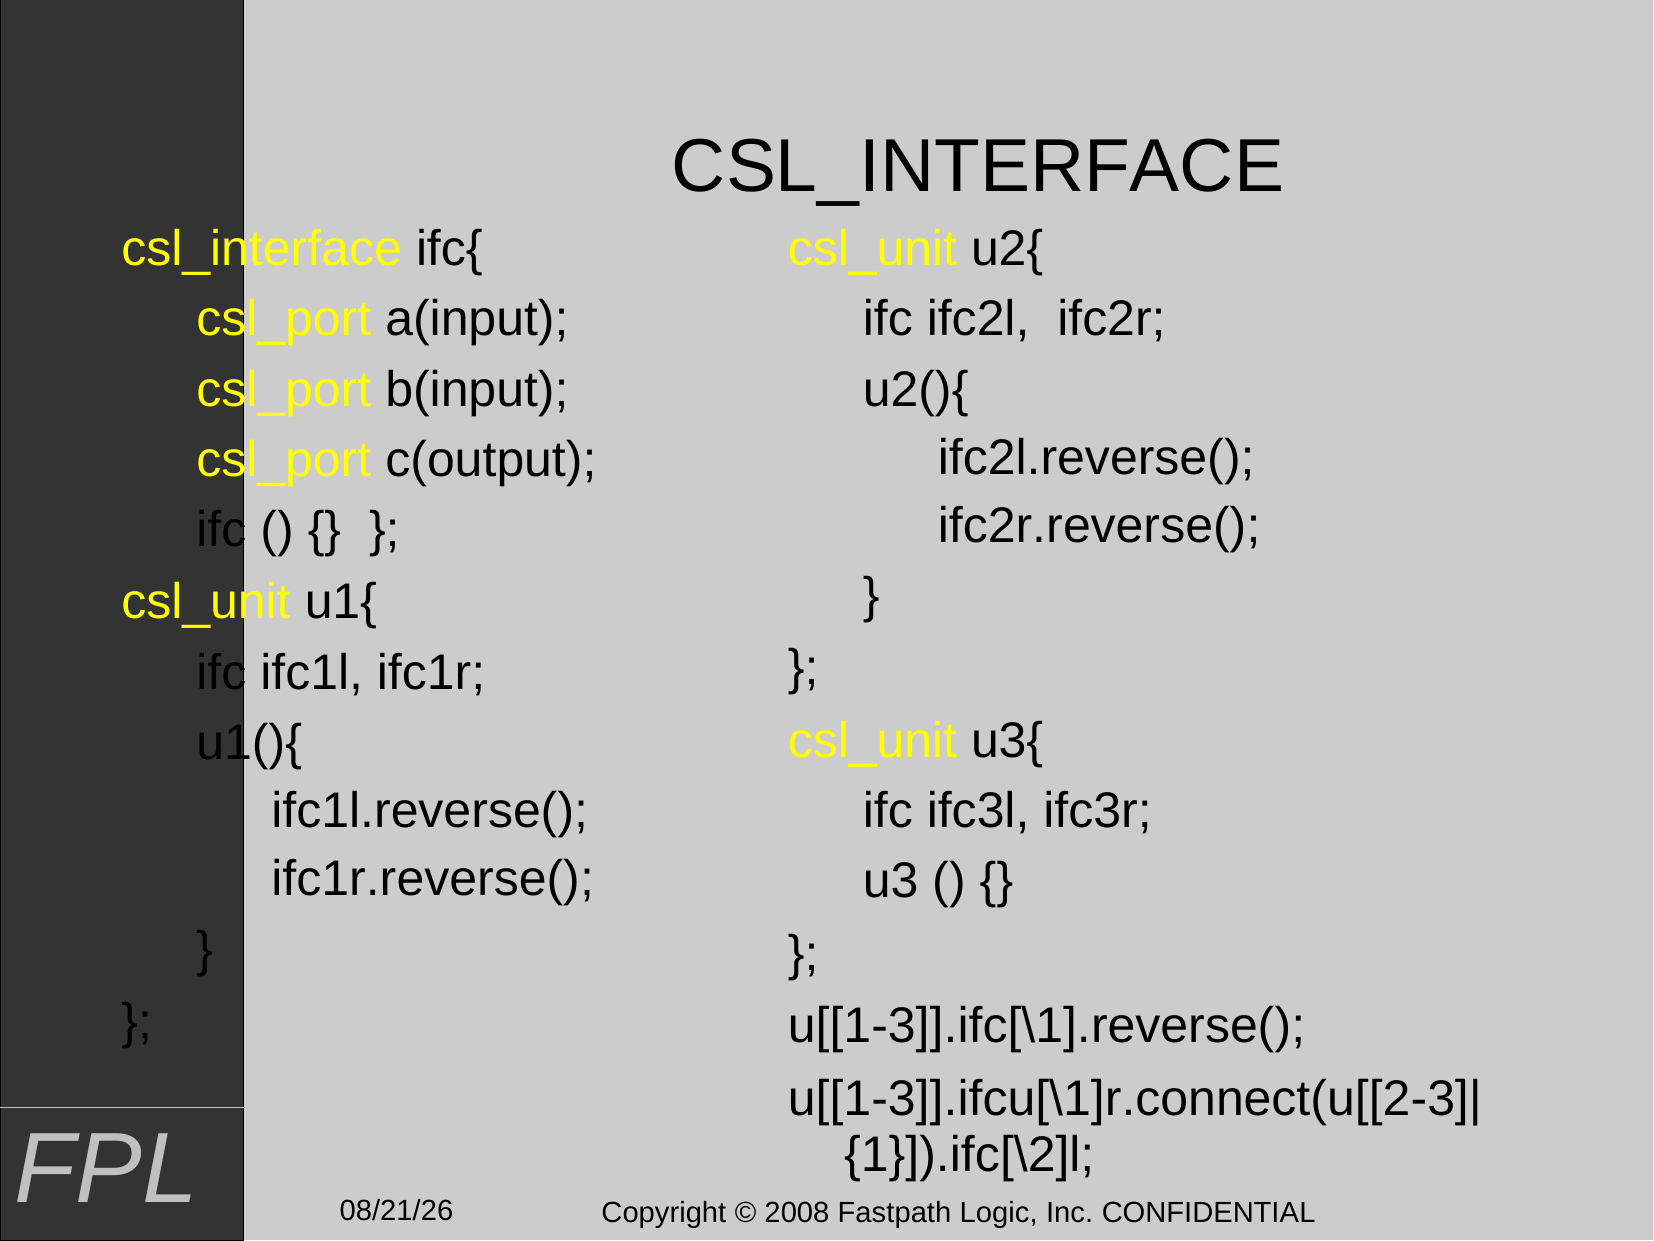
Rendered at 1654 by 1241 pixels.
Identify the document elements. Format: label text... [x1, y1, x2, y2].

list csl_interface ifc{ csl_port a(input); csl_port b(input); csl_port c(output); ifc () {} }; csl_unit u1{ ifc ifc1l, ifc1r; u1(){ ifc1l.reverse(); ifc1r.reverse(); } }; [121, 220, 787, 1133]
title CSL_INTERFACE [427, 57, 1530, 220]
list csl_unit u2{ ifc ifc2l, ifc2r; u2(){ ifc2l.reverse(); ifc2r.reverse(); } }; csl_unit u3{ ifc ifc3l, ifc3r; u3 () {} }; u[[1-3]].ifc[\1].reverse(); u[[1-3]].ifcu[\1]r.connect(u[[2-3]|{1}]).ifc[\2]l; [787, 220, 1562, 1185]
